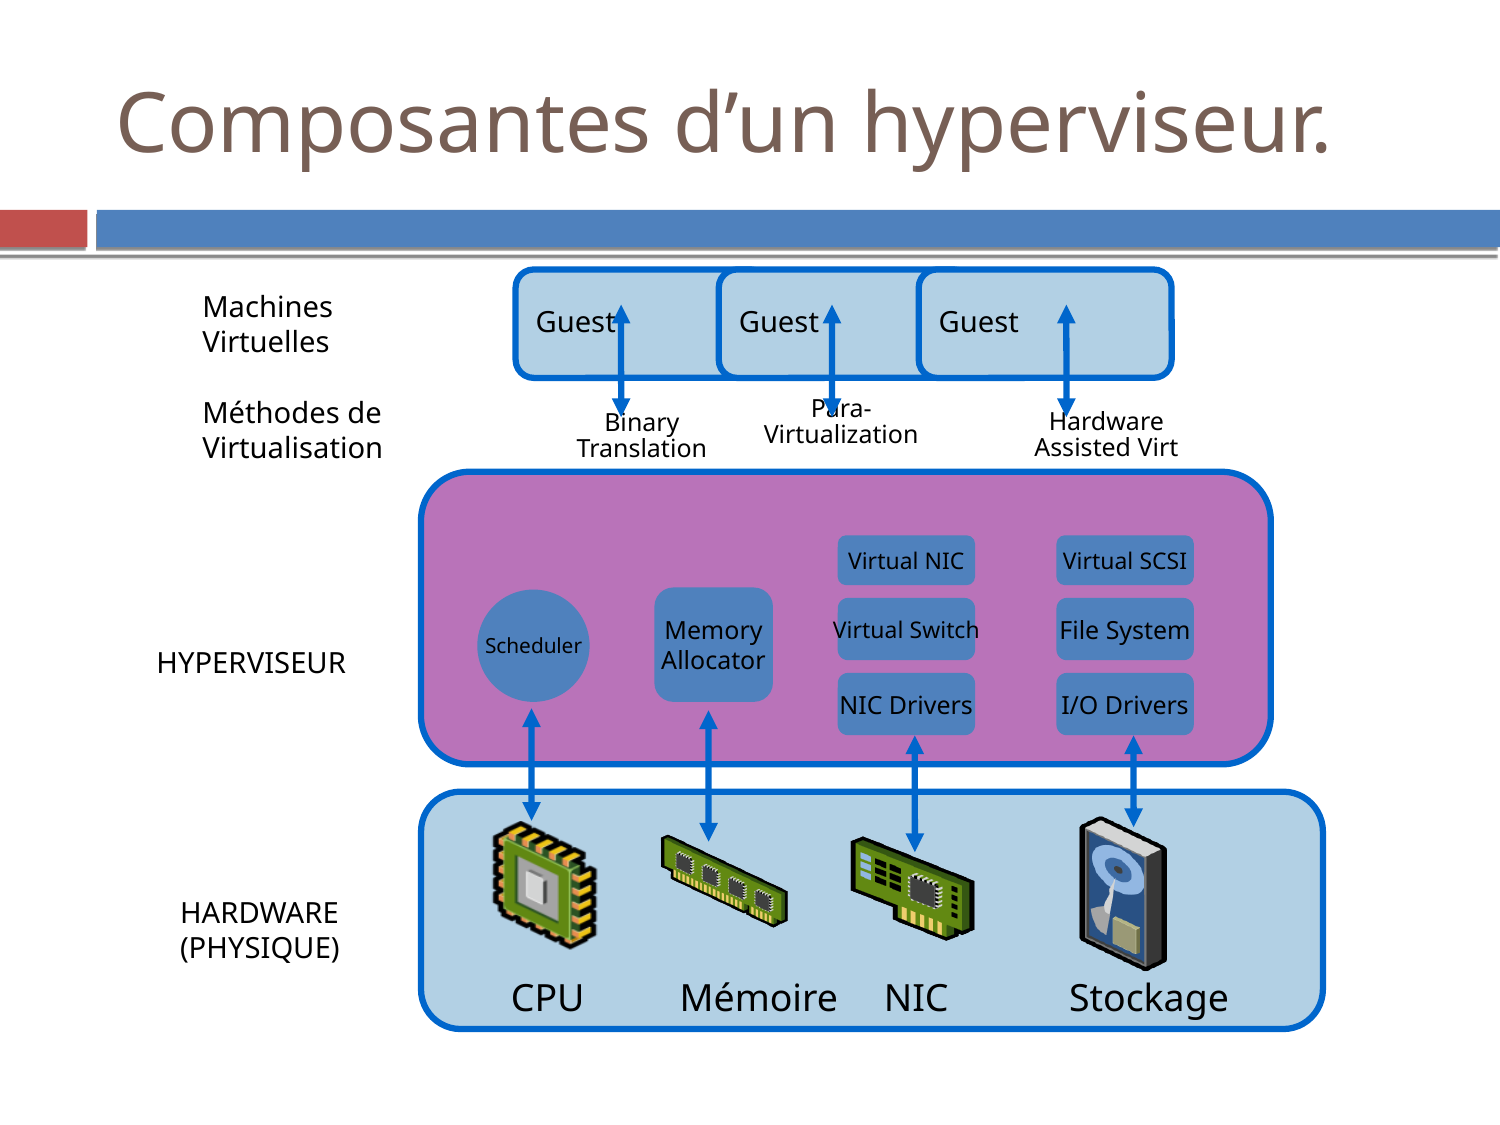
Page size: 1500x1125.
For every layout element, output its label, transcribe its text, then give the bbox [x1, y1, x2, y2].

text_box HYPERVISEUR [141, 637, 403, 722]
text_box Virtual NIC [837, 535, 976, 586]
text_box NIC [868, 966, 1003, 1027]
text_box Memory Allocator [654, 587, 773, 702]
text_box Composantes d’un hyperviseur. [100, 37, 1438, 200]
text_box Stockage [1054, 966, 1300, 1072]
text_box Guest [918, 269, 1172, 378]
picture [659, 824, 793, 935]
text_box [1137, 791, 1323, 1026]
text_box Méthodes de Virtualisation [187, 386, 423, 472]
text_box I/O Drivers [1056, 672, 1194, 736]
text_box Hardware Assisted Virt [949, 421, 1264, 450]
text_box Mémoire [664, 966, 869, 1072]
text_box HARDWARE (PHYSIQUE) [165, 887, 400, 1042]
picture [469, 821, 619, 952]
text_box Binary Translation [515, 423, 767, 451]
text_box NIC Drivers [837, 672, 976, 736]
text_box Virtual Switch [837, 597, 976, 661]
text_box Guest [718, 269, 932, 378]
text_box Guest [515, 269, 732, 378]
text_box File System [1056, 597, 1194, 661]
text_box Para- Virtualization [714, 421, 953, 450]
text_box [420, 471, 1271, 765]
picture [1050, 812, 1223, 974]
picture [843, 833, 988, 943]
text_box CPU [496, 966, 603, 1027]
text_box Virtual SCSI [1056, 535, 1194, 586]
text_box Machines Virtuelles [187, 281, 423, 366]
text_box Scheduler [477, 589, 590, 702]
text_box [421, 791, 1130, 1030]
